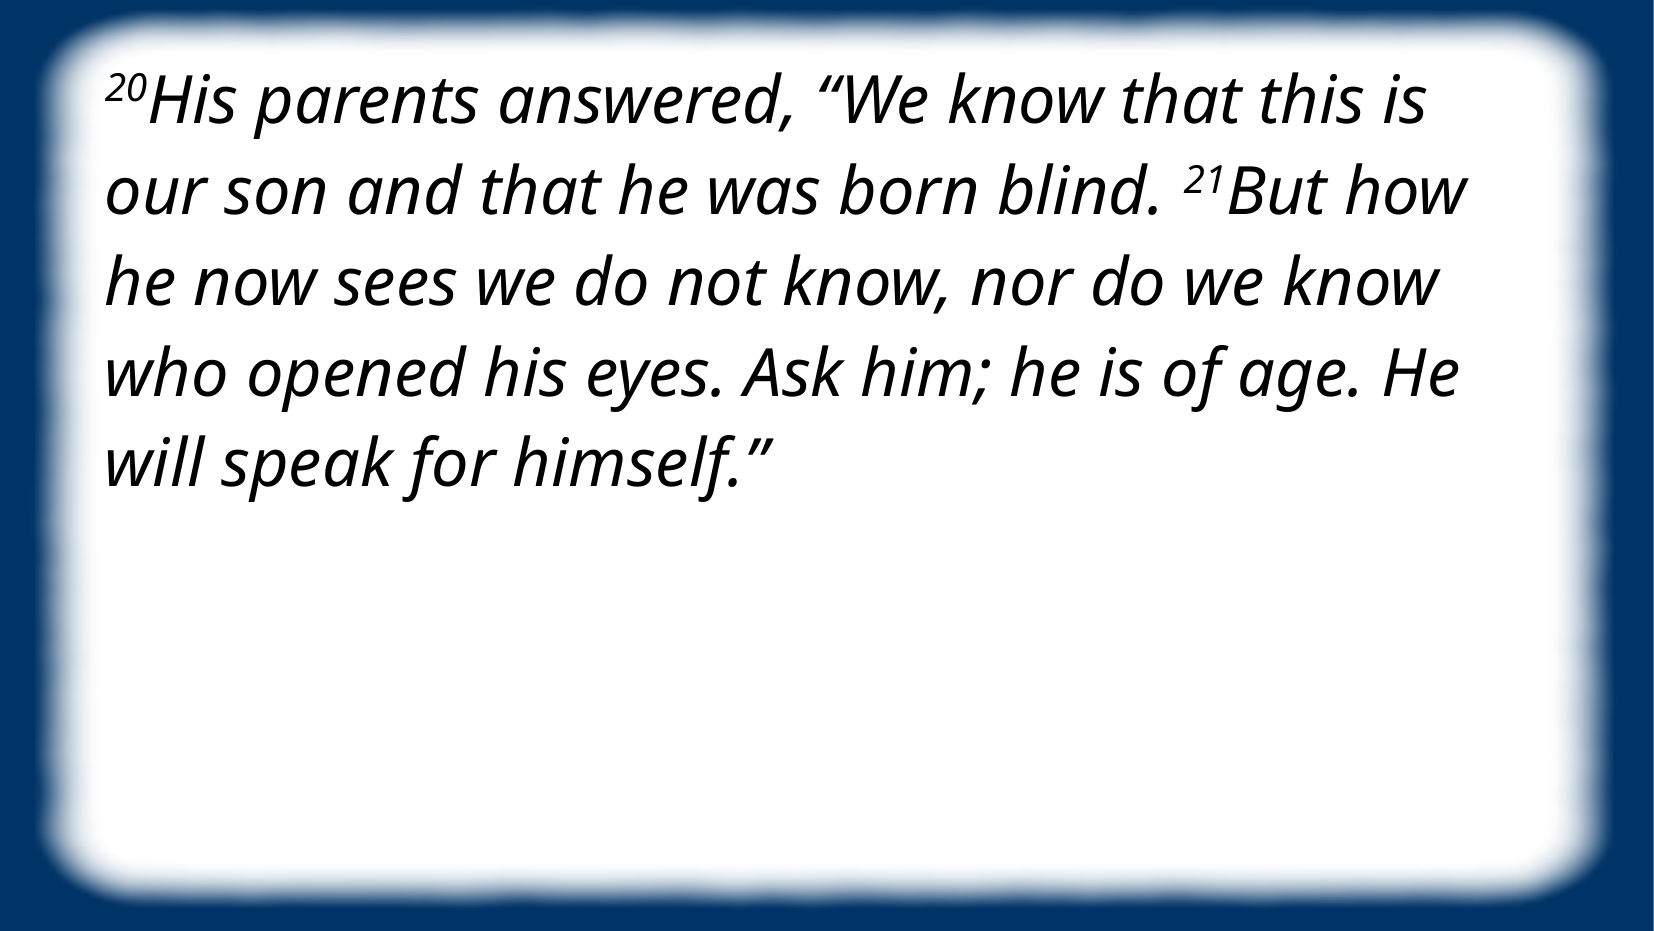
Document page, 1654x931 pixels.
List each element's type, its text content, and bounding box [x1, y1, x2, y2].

picture [0, 0, 1654, 931]
text_box 20His parents answered, “We know that this is our son and that he was born blind. 21But how he now sees we do not know, nor do we know who opened his eyes. Ask him; he is of age. He will speak for himself.” [90, 45, 1561, 504]
